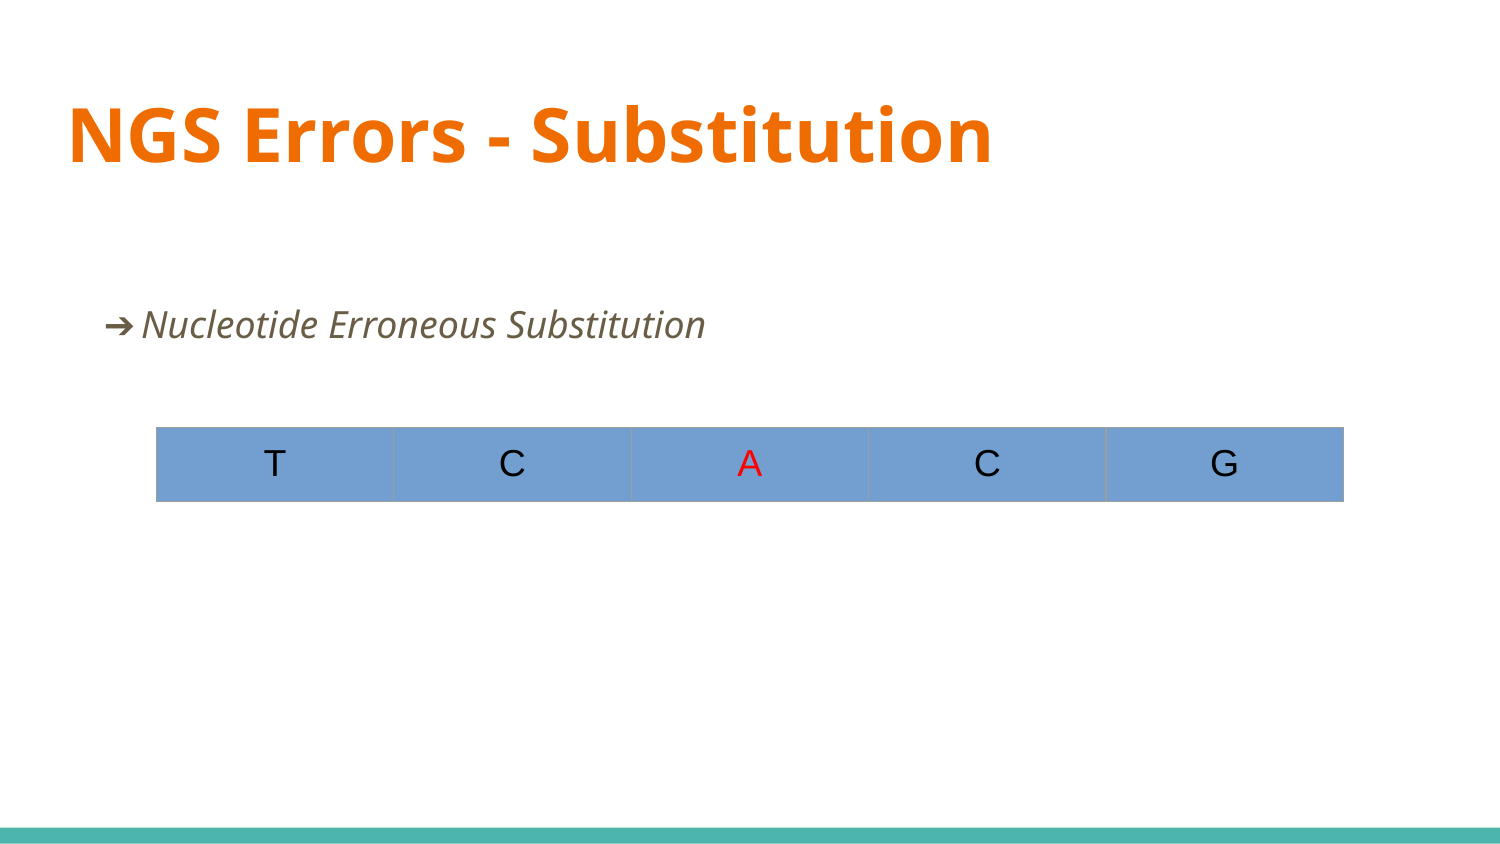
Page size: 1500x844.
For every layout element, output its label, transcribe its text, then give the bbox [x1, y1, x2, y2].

list Nucleotide Erroneous Substitution [51, 207, 1449, 750]
table_header A [632, 428, 868, 501]
table_header C [394, 428, 631, 501]
table_header C [869, 428, 1105, 501]
table_header G [1107, 428, 1343, 501]
title NGS Errors - Substitution [51, 72, 1449, 189]
table_header T [157, 428, 393, 501]
